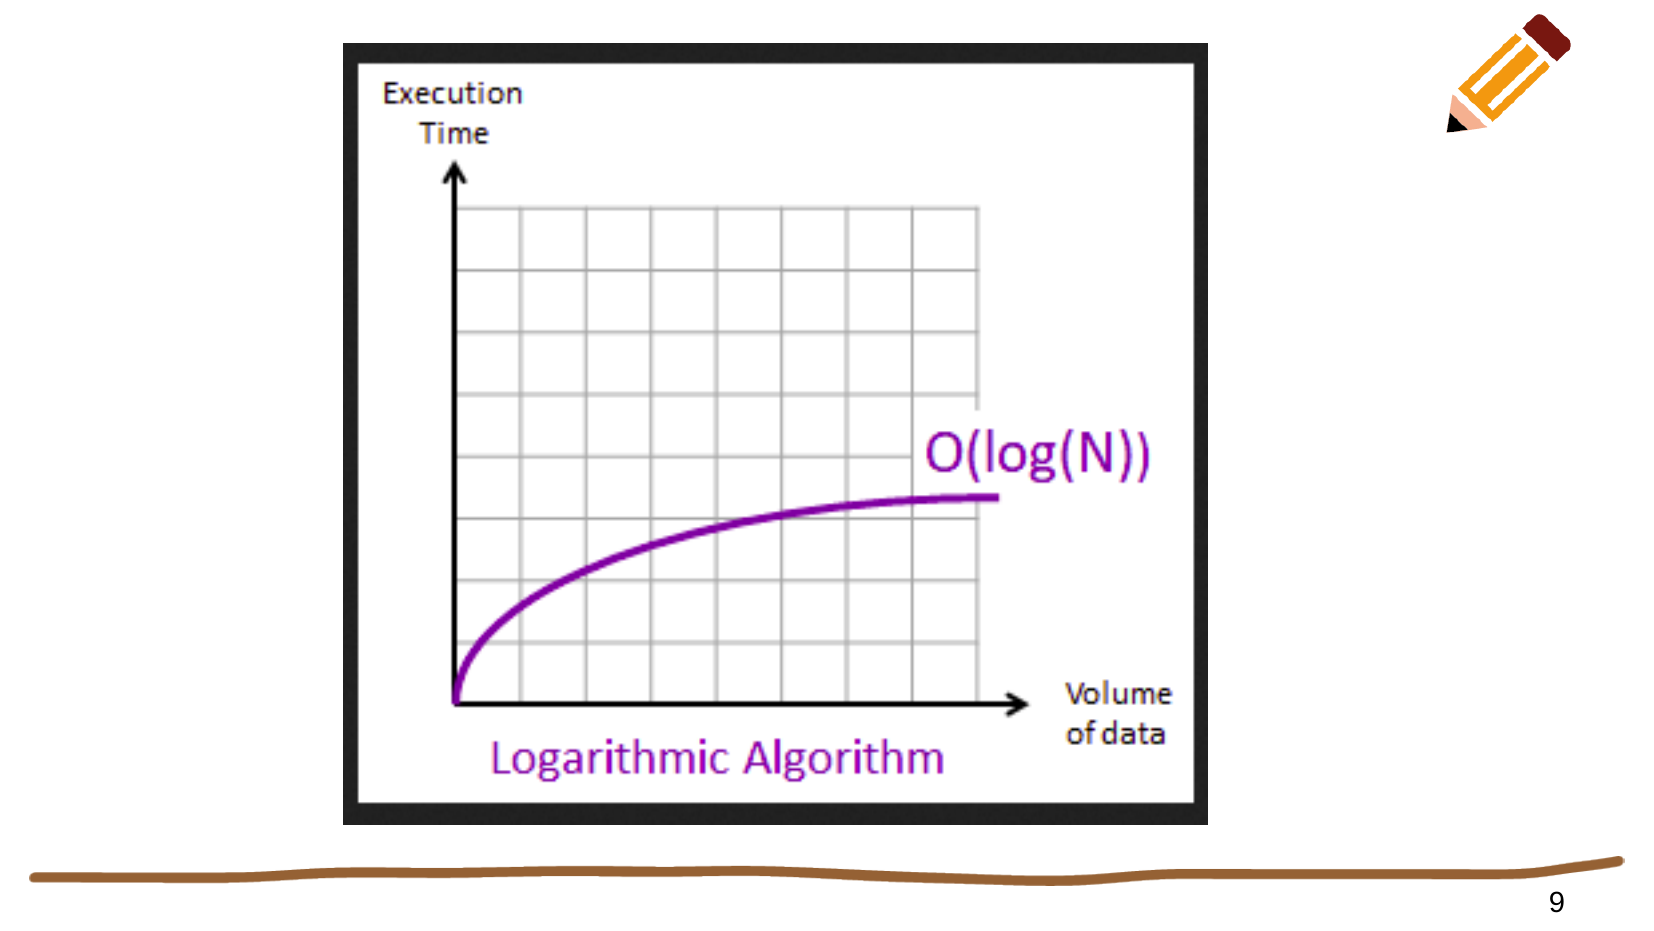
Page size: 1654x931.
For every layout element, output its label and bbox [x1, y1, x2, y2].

picture [343, 43, 1208, 826]
picture [1446, 14, 1571, 133]
picture [29, 856, 1625, 886]
